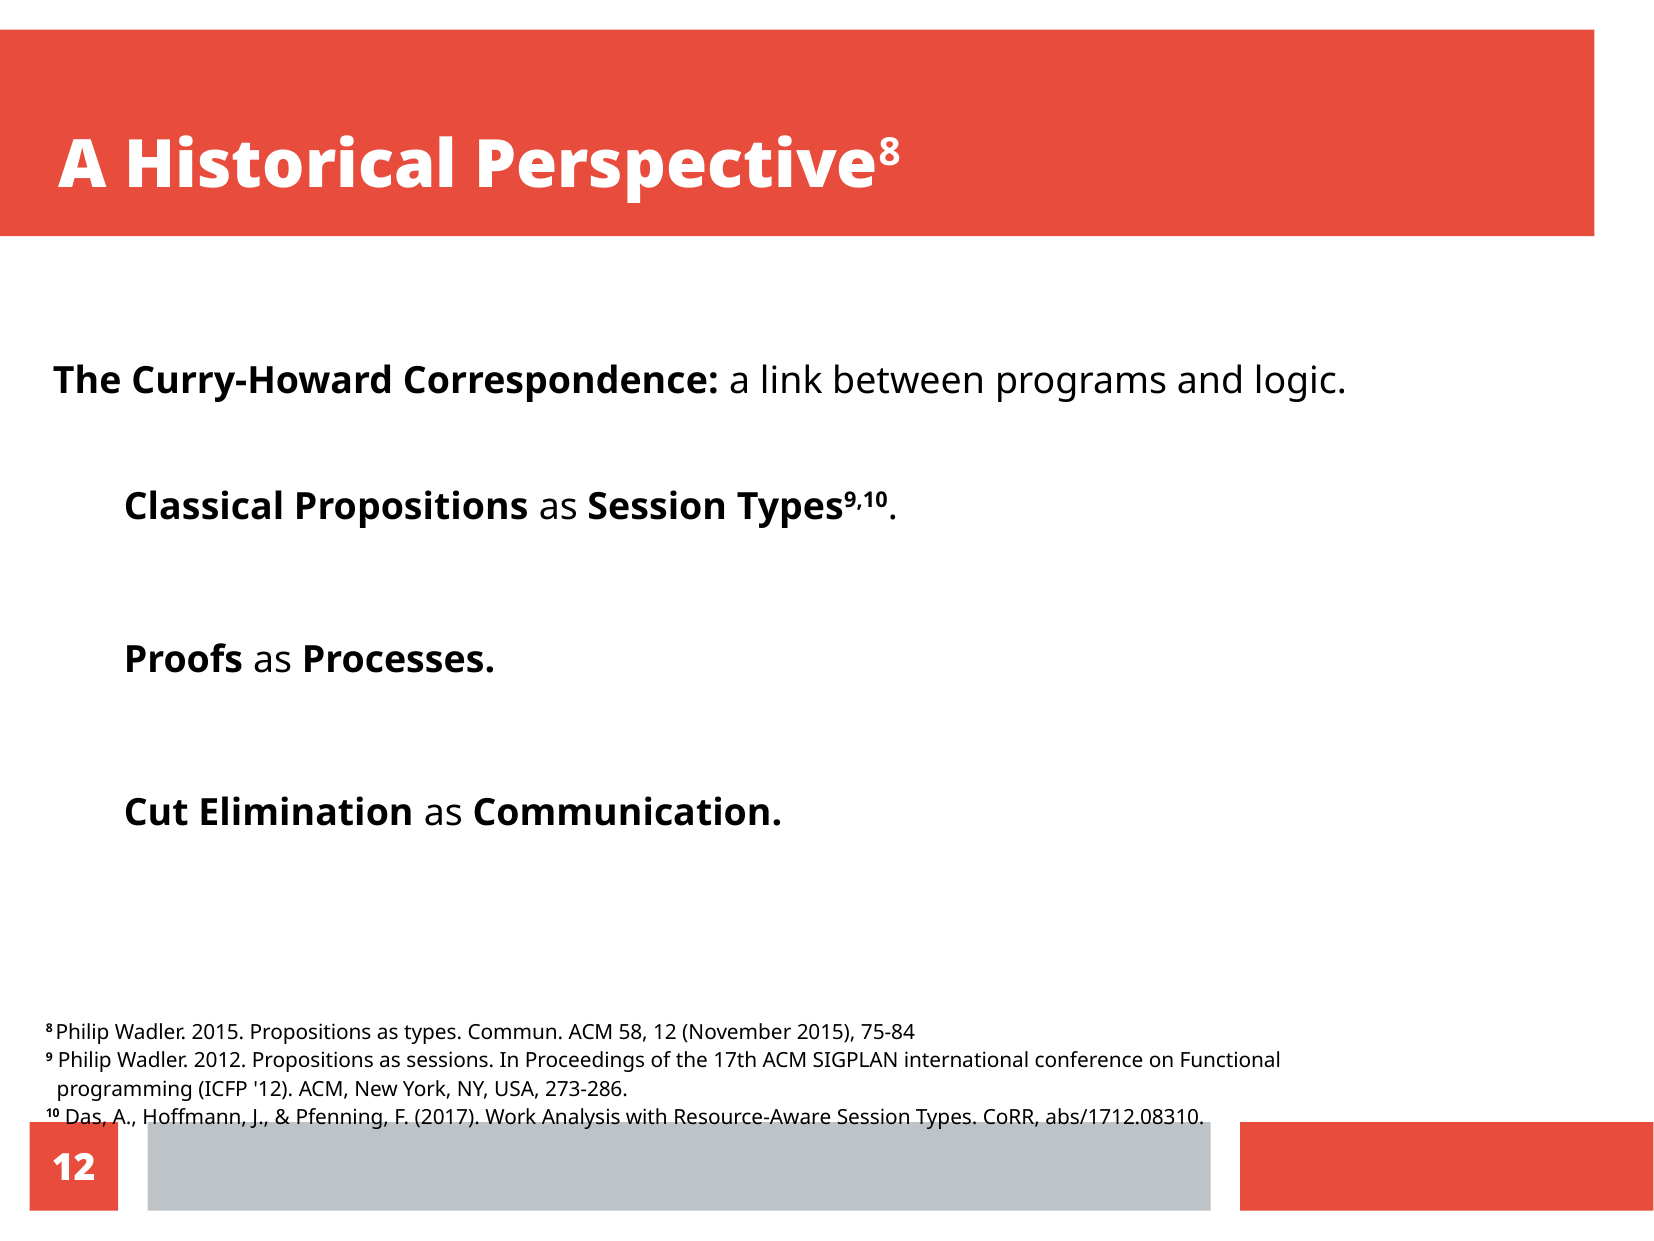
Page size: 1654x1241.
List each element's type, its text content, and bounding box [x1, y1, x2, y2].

text_box 8 Philip Wadler. 2015. Propositions as types. Commun. ACM 58, 12 (November 2015), 75-84 9 Philip Wadler. 2012. Propositions as sessions. In Proceedings of the 17th ACM SIGPLAN international conference on Functional programming (ICFP '12). ACM, New York, NY, USA, 273-286. 10 Das, A., Hoffmann, J., & Pfenning, F. (2017). Work Analysis with Resource-Aware Session Types. CoRR, abs/1712.08310. [31, 1010, 1654, 1122]
text_box The Curry-Howard Correspondence: a link between programs and logic. [38, 294, 1499, 397]
text_box Classical Propositions as Session Types9,10. Proofs as Processes. Cut Elimination as Communication. [109, 472, 1209, 836]
title A Historical Perspective8 [59, 59, 1595, 207]
